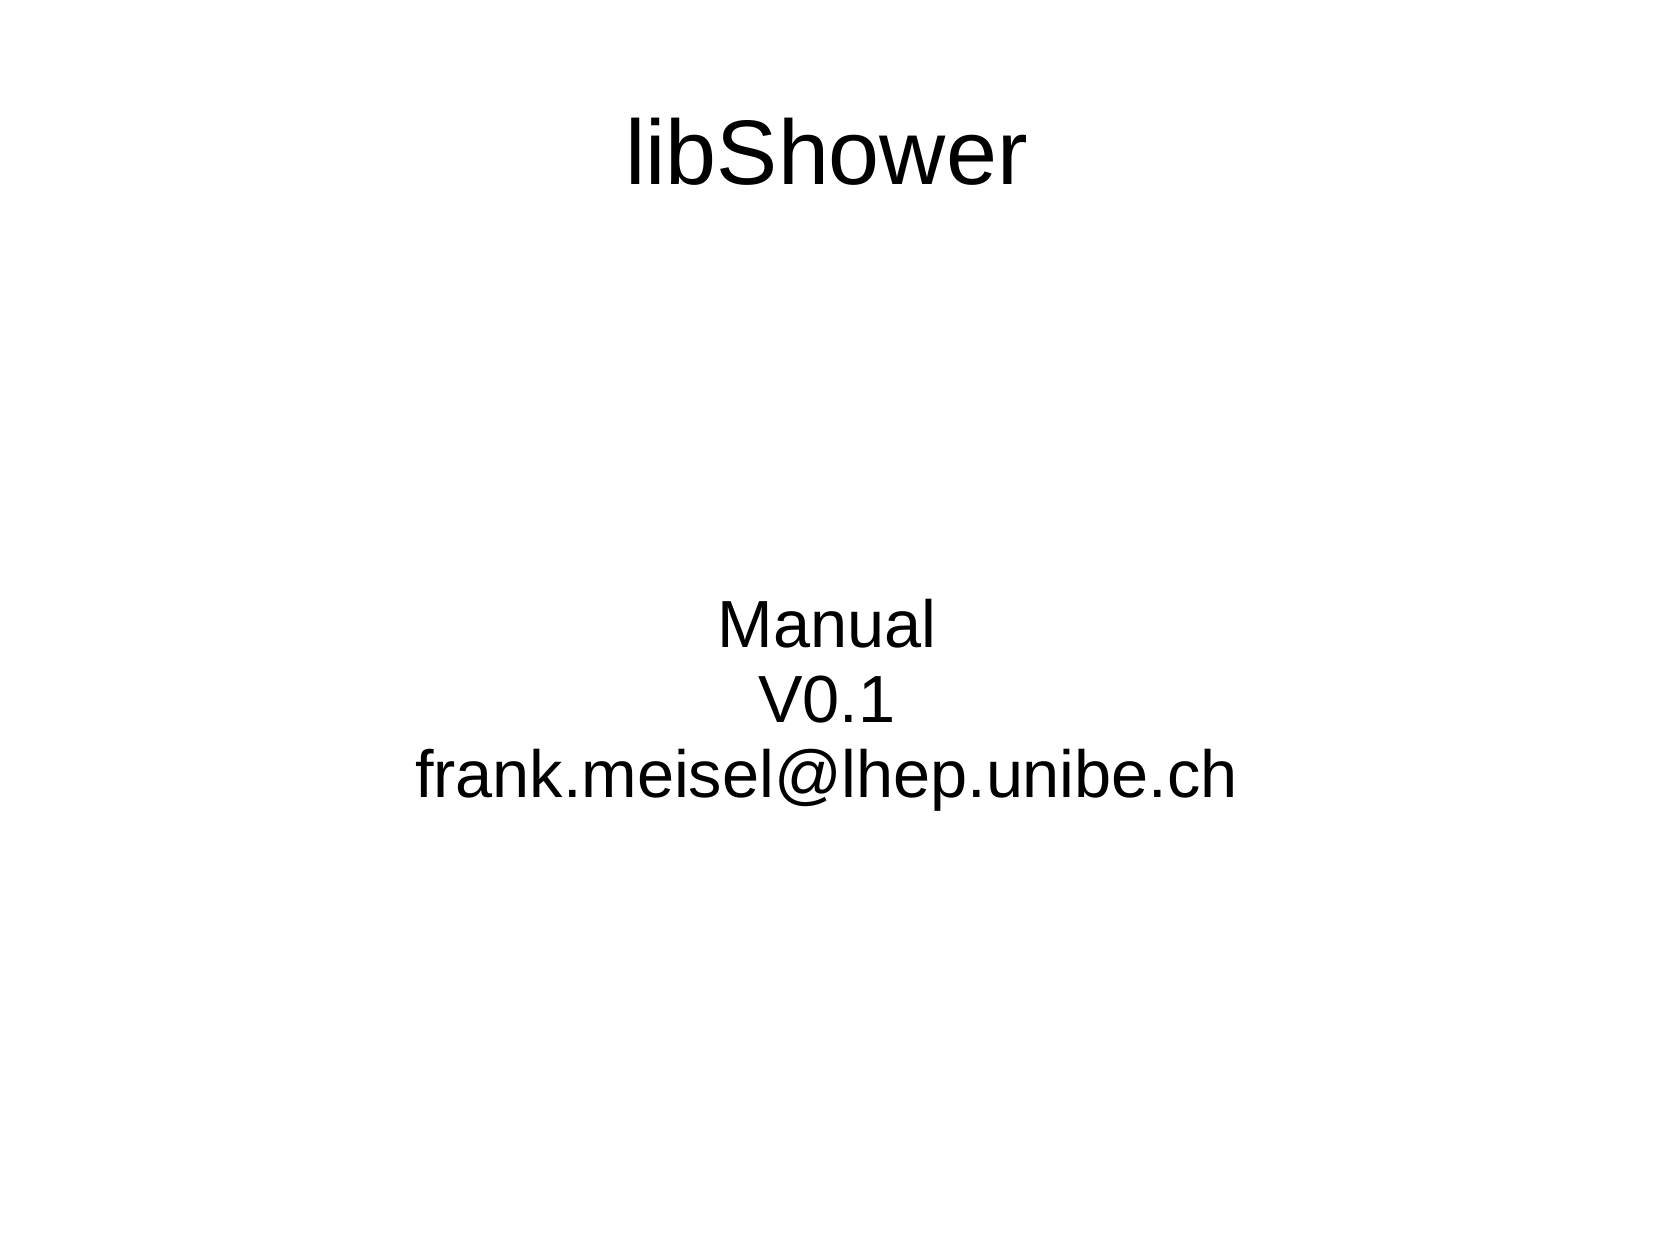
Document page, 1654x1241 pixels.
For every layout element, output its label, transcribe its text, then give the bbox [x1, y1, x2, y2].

title libShower [82, 49, 1571, 257]
subtitle Manual V0.1 frank.meisel@lhep.unibe.ch [82, 290, 1571, 1109]
